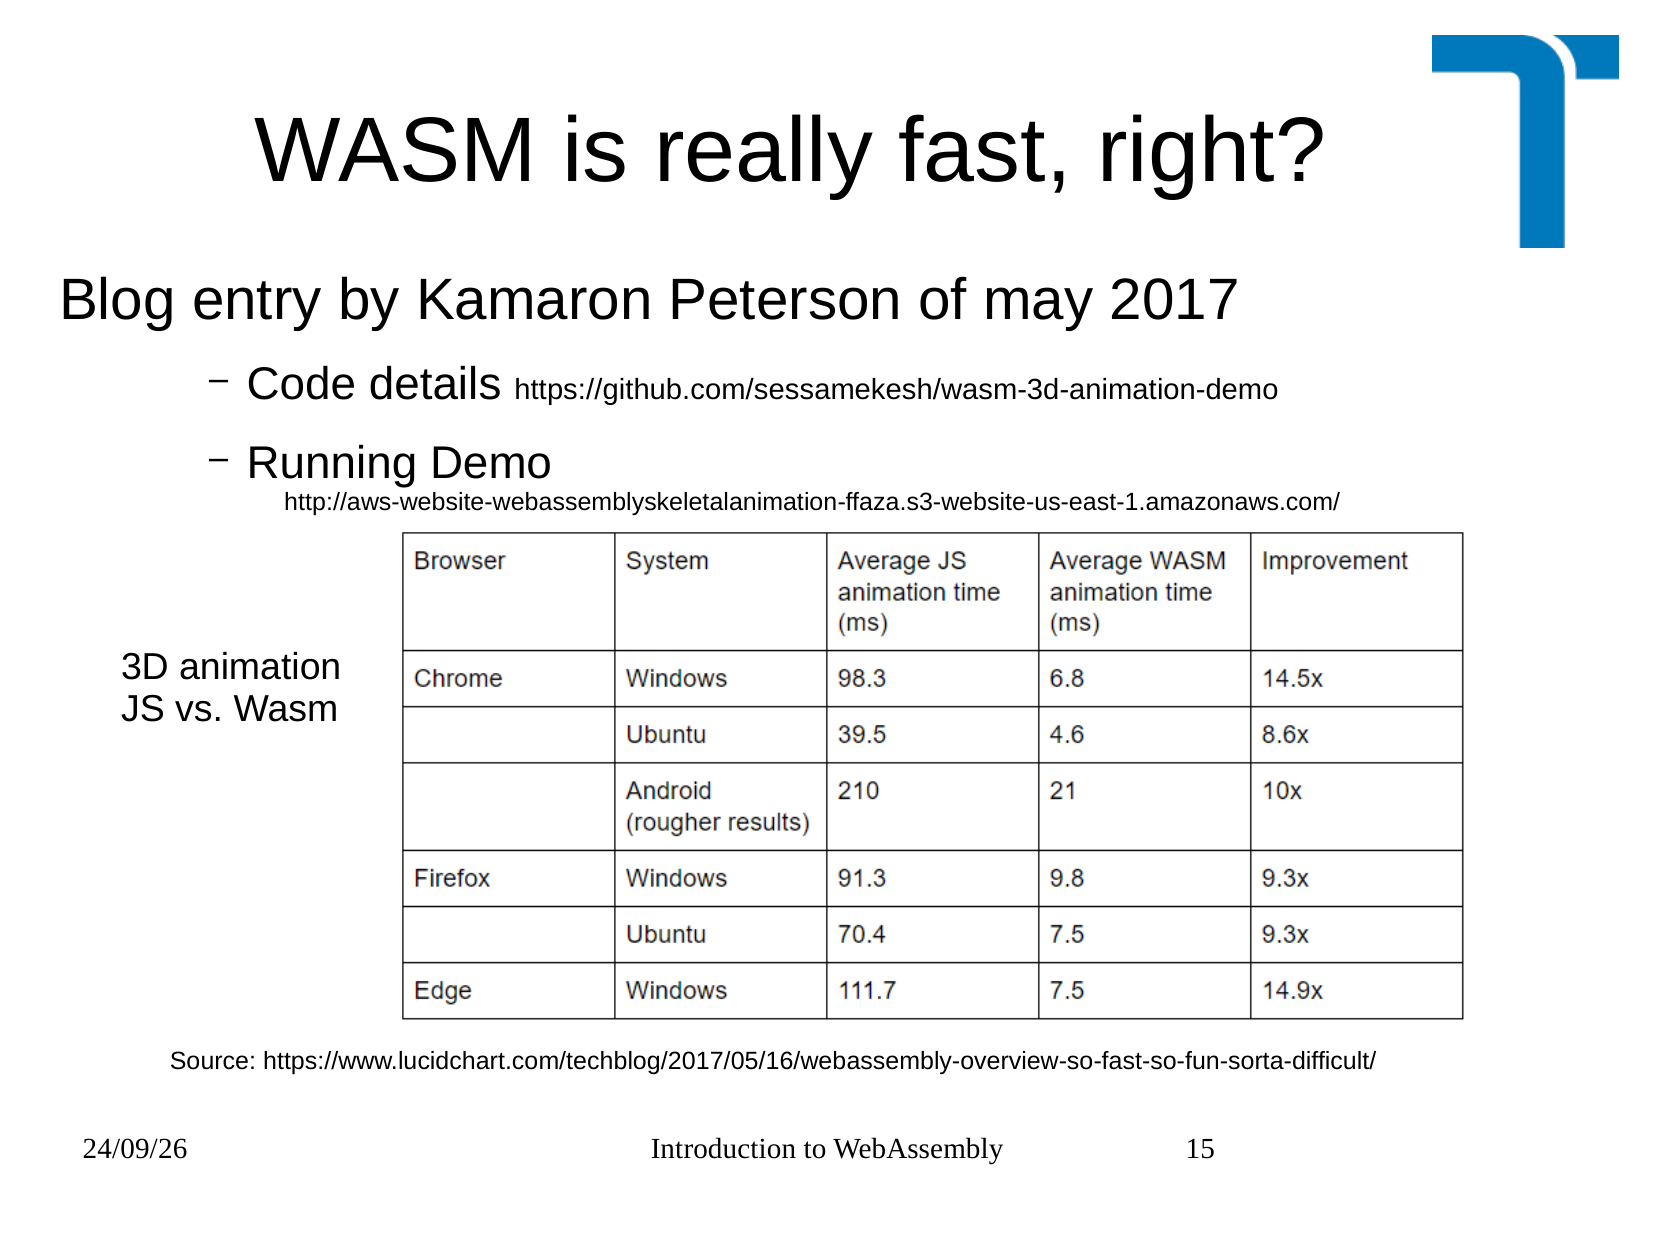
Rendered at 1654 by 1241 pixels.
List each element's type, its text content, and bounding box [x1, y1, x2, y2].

picture [401, 531, 1465, 1021]
text_box Source: https://www.lucidchart.com/techblog/2017/05/16/webassembly-overview-so-fast-so-fun-sorta-difficult/ [155, 1039, 1394, 1083]
text_box [1185, 1129, 1571, 1216]
title WASM is really fast, right? [82, 40, 1501, 249]
text_box 3D animation JS vs. Wasm [106, 637, 355, 821]
text_box Introduction to WebAssembly [565, 1129, 1090, 1216]
text_box 07/09/2017 [82, 1129, 468, 1216]
list Blog entry by Kamaron Peterson of may 2017 Code details https://github.com/sessamekesh/wasm-3d-animation-demo Running Demohttp://aws-website-webassemblyskeletalanimation-ffaza.s3-website-us-east-1.amazonaws.com/ [59, 261, 1548, 981]
